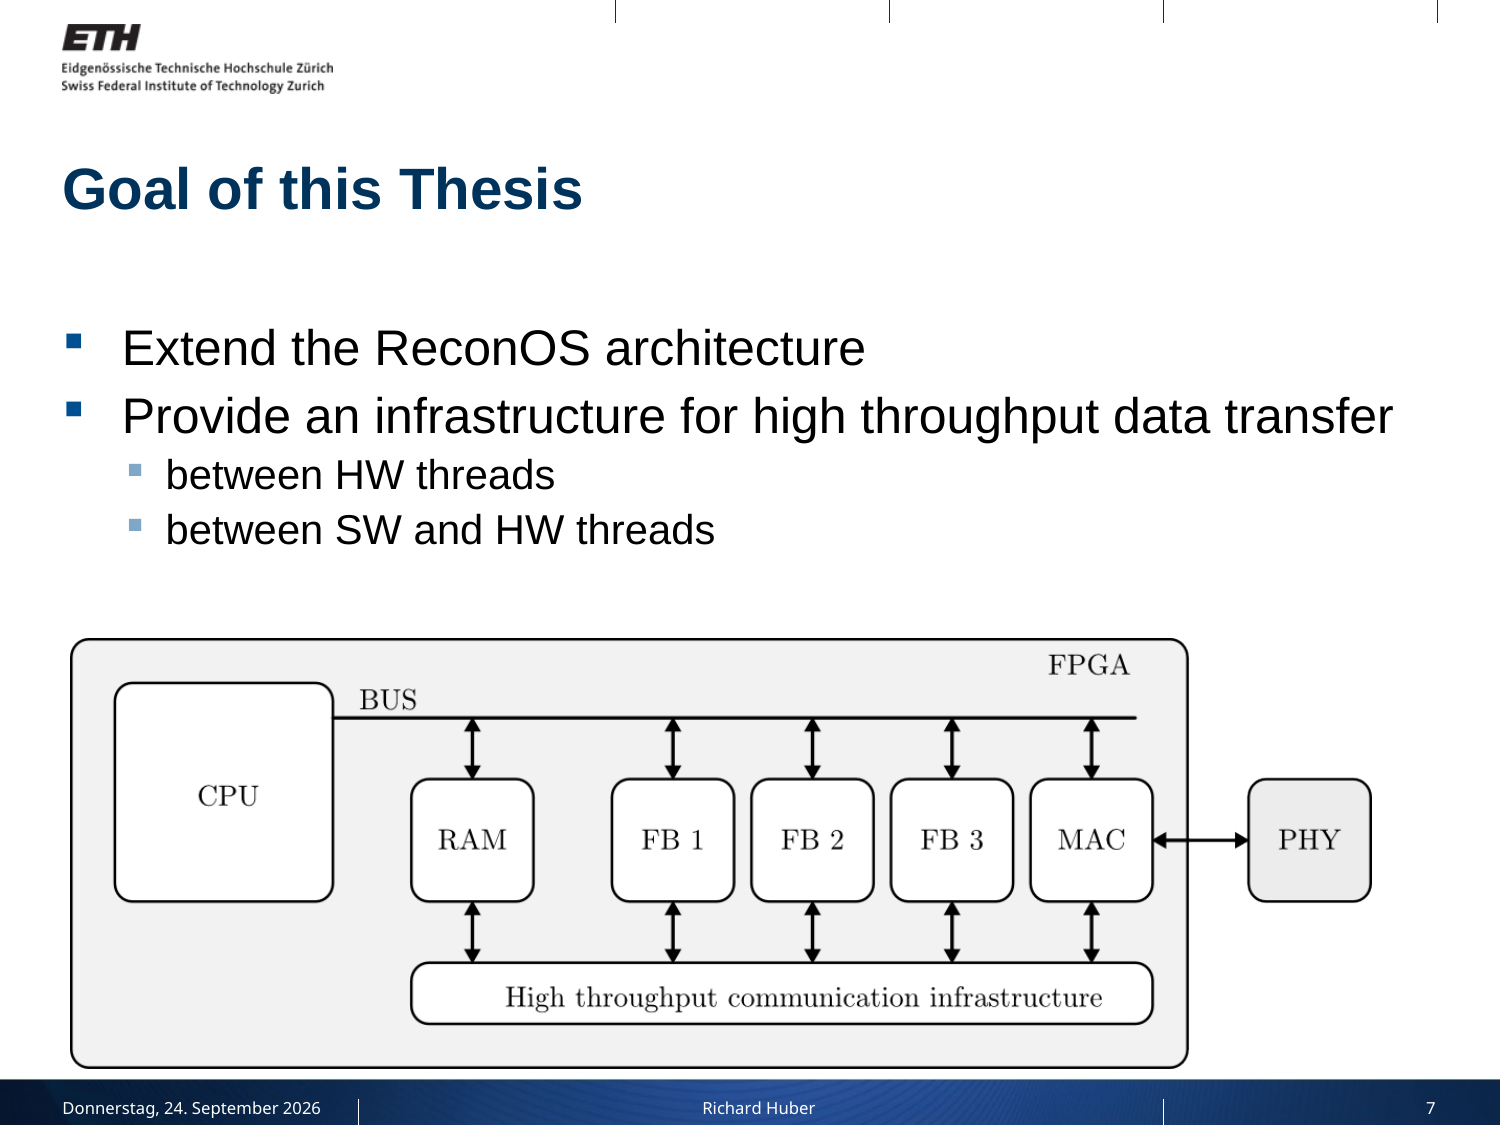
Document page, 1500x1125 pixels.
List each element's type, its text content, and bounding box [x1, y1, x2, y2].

title Goal of this Thesis [62, 157, 1438, 296]
picture [62, 24, 333, 94]
list Extend the ReconOS architecture Provide an infrastructure for high throughput data transfer between HW threads between SW and HW threads [62, 319, 1438, 1067]
picture [0, 1078, 1500, 1125]
picture [70, 638, 1372, 1069]
